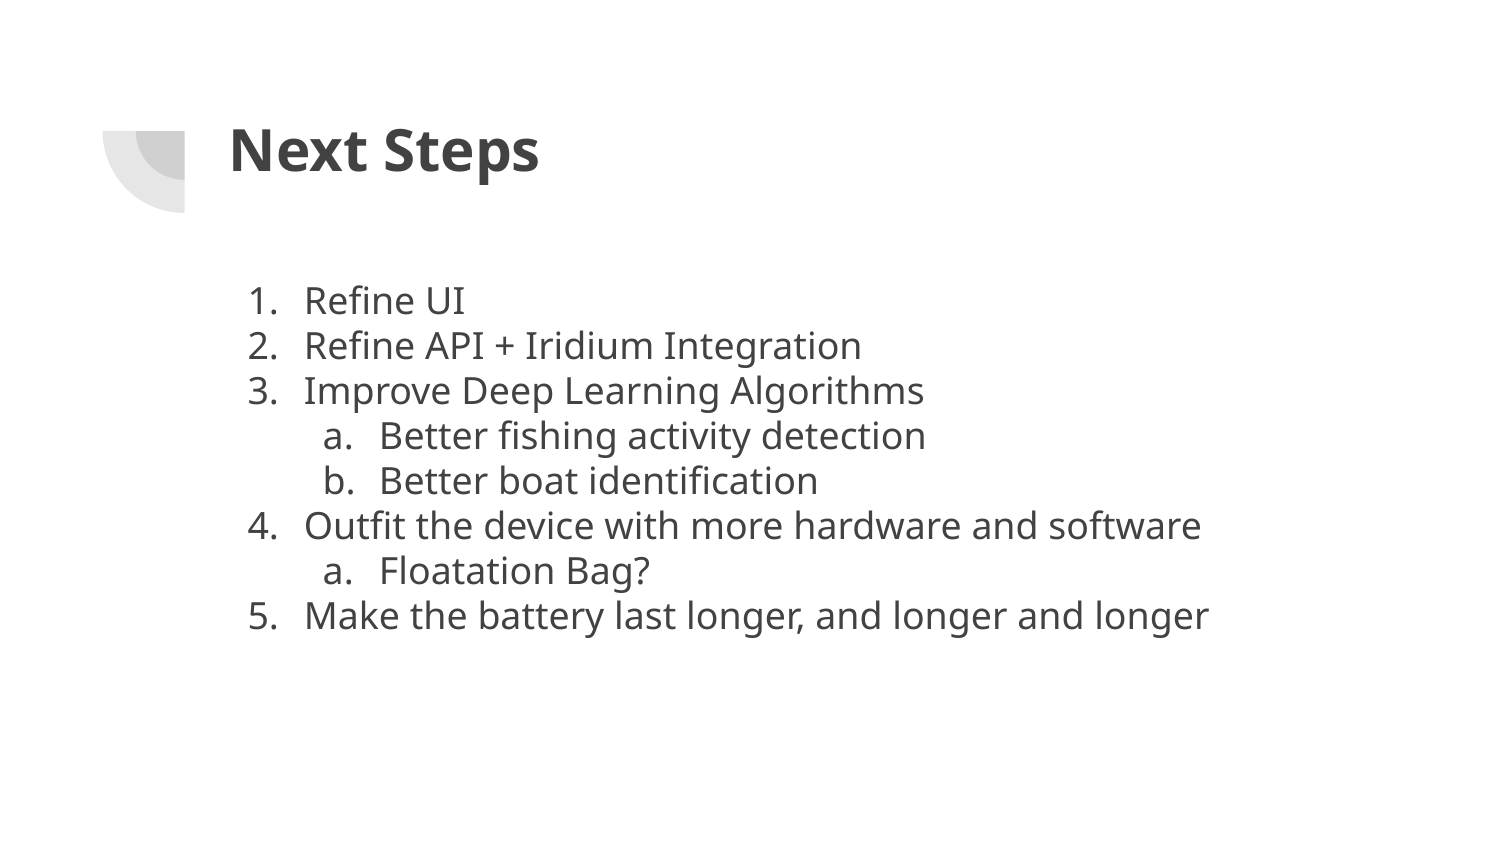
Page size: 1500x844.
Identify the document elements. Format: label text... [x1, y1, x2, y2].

list Refine UI Refine API + Iridium Integration Improve Deep Learning Algorithms Better fishing activity detection Better boat identification Outfit the device with more hardware and software Floatation Bag? Make the battery last longer, and longer and longer [213, 263, 1368, 680]
title Next Steps [213, 98, 1368, 263]
